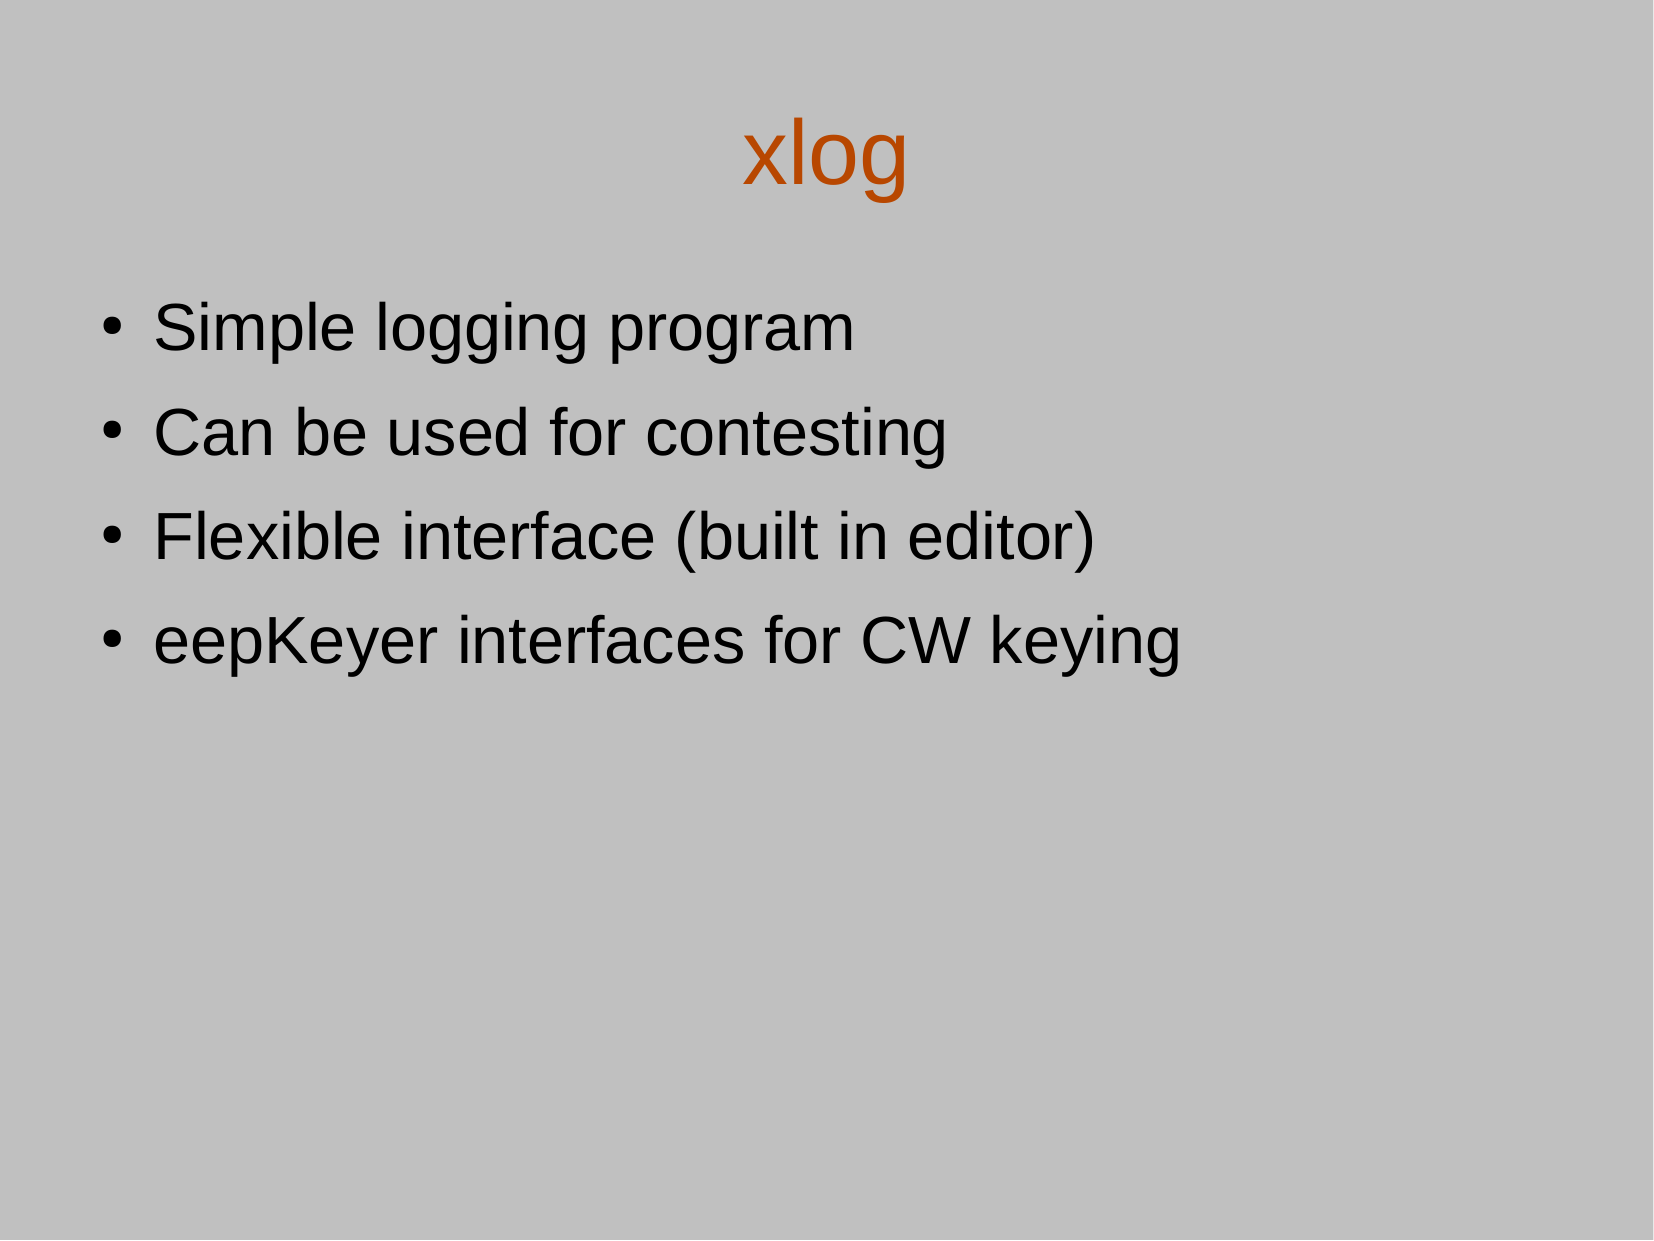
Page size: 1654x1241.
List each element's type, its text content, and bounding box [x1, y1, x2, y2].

title xlog [82, 49, 1571, 257]
list Simple logging program Can be used for contesting Flexible interface (built in editor) eepKeyer interfaces for CW keying [82, 290, 1538, 1010]
